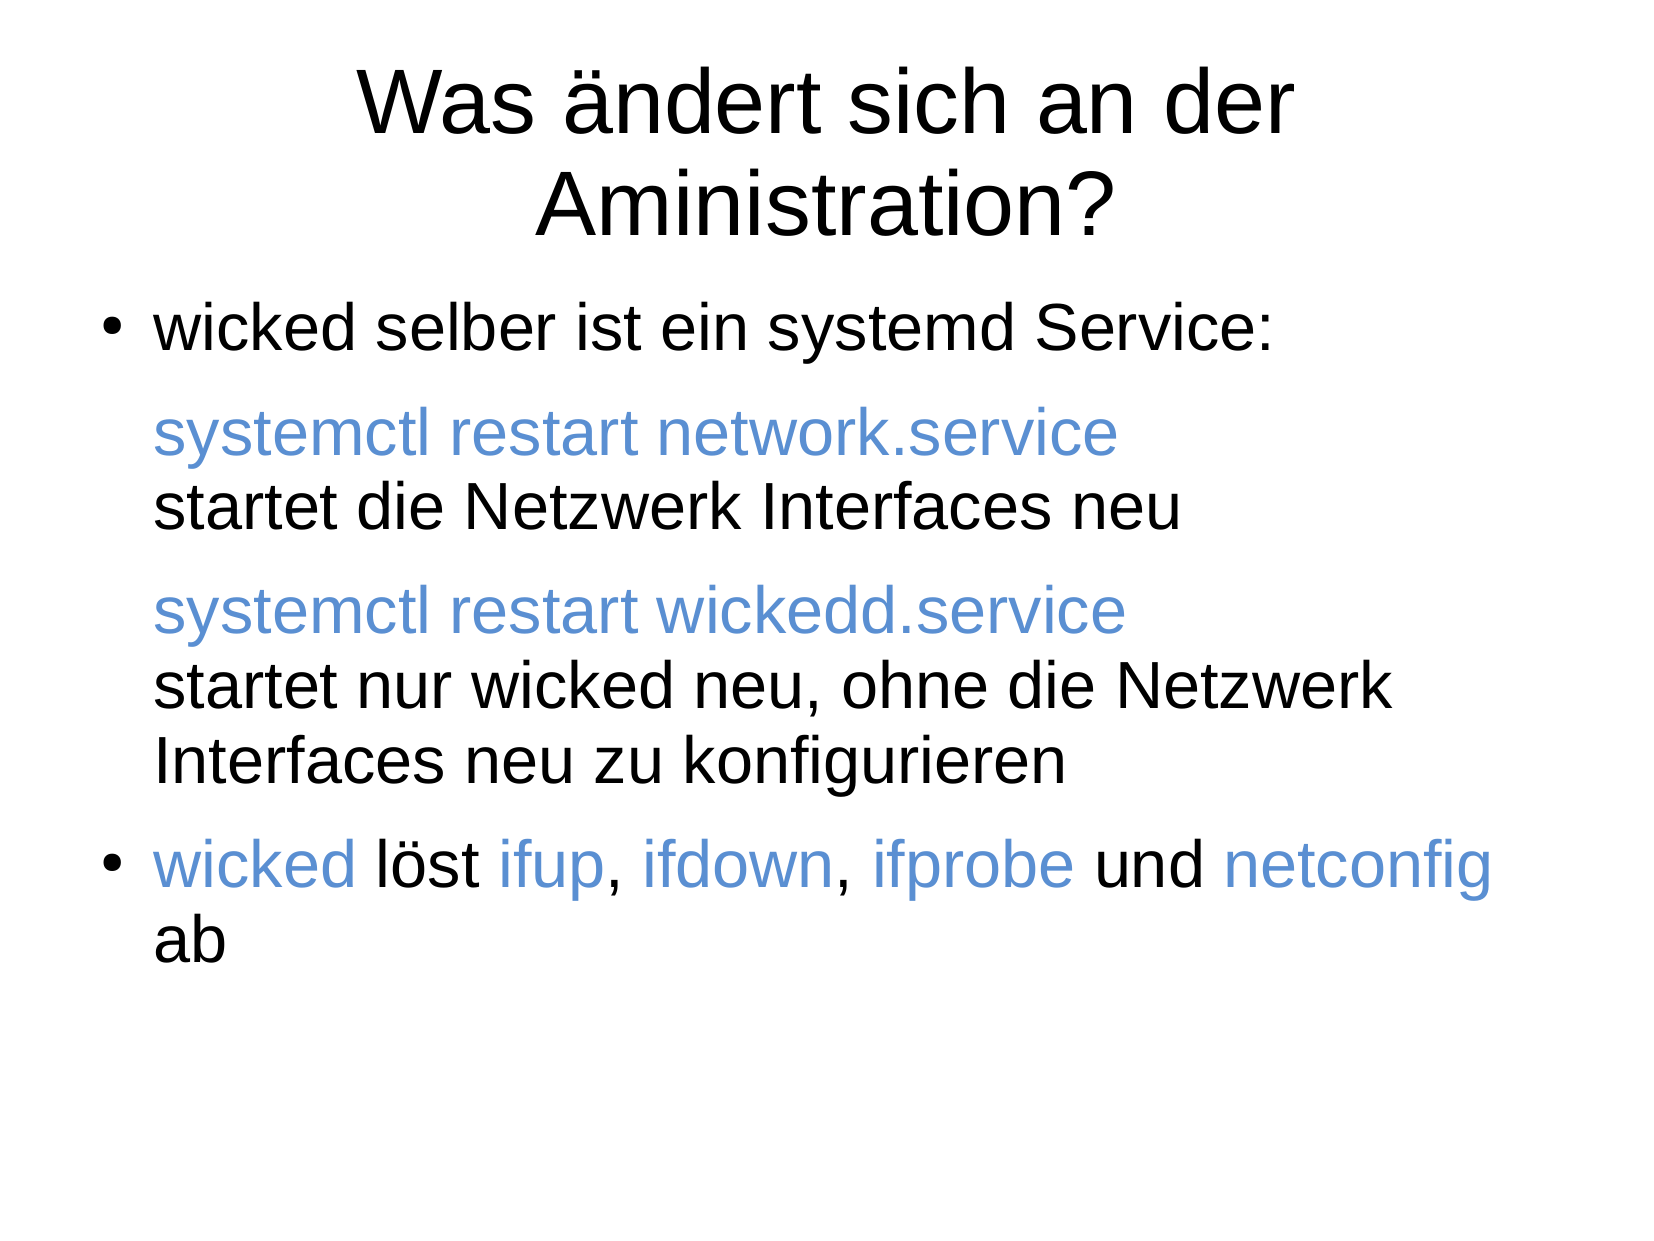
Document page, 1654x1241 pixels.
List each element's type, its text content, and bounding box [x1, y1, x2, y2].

list wicked selber ist ein systemd Service: systemctl restart network.service startet die Netzwerk Interfaces neu systemctl restart wickedd.service startet nur wicked neu, ohne die Netzwerk Interfaces neu zu konfigurieren wicked löst ifup, ifdown, ifprobe und netconfig ab [82, 290, 1571, 1010]
title Was ändert sich an der Aministration? [82, 49, 1571, 257]
